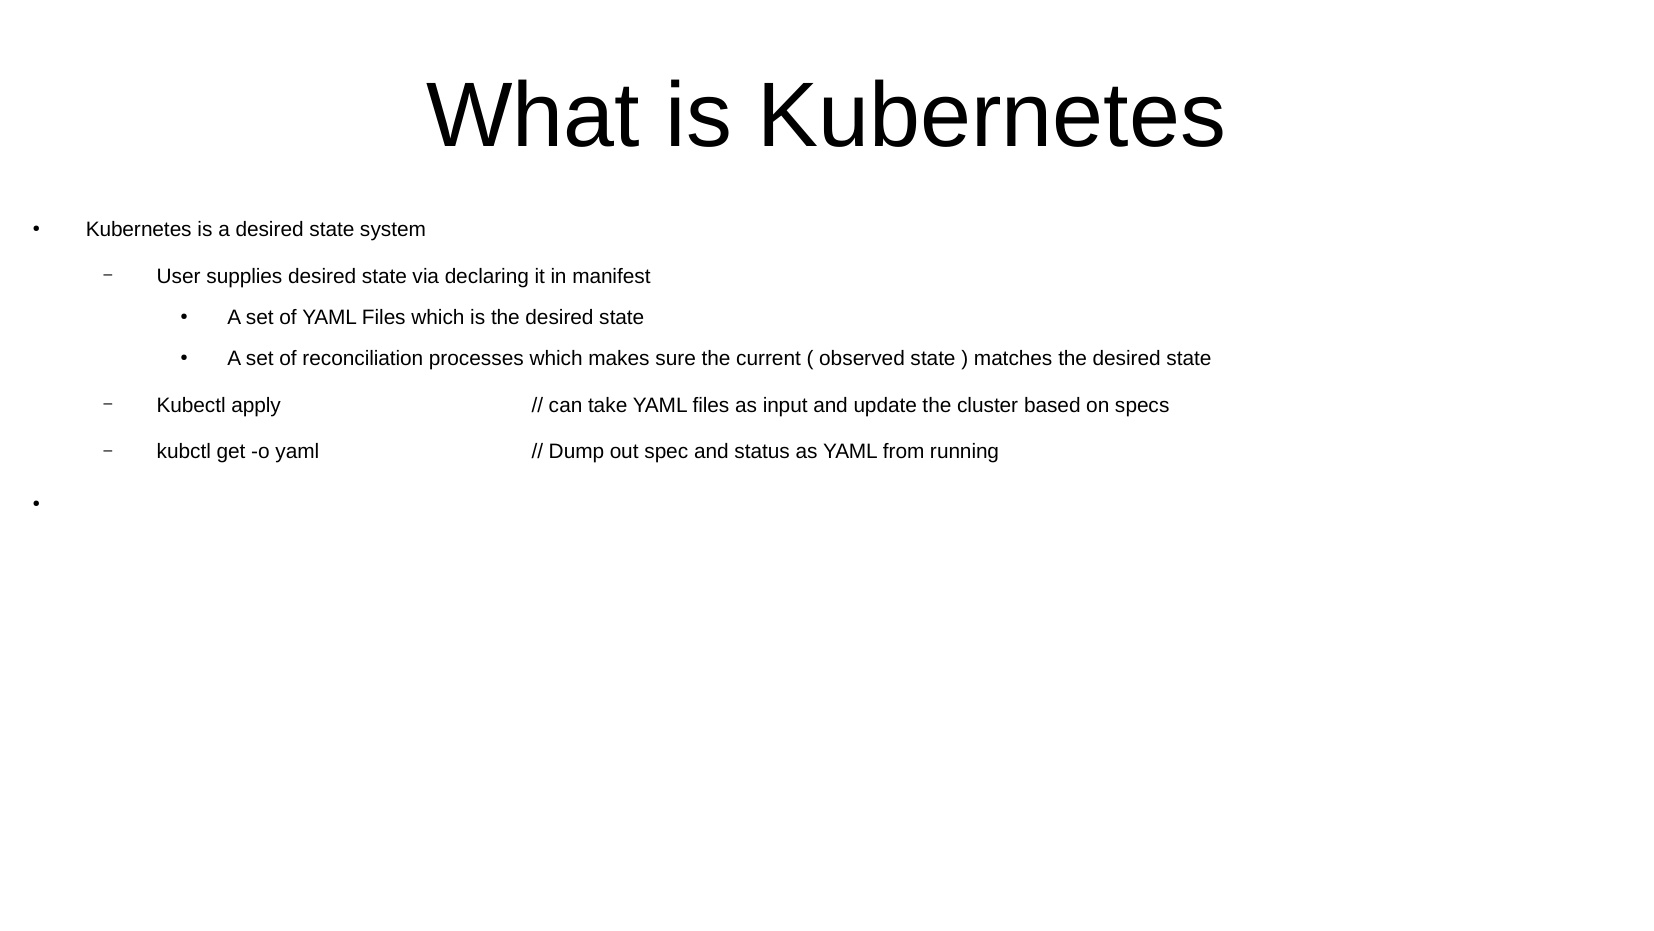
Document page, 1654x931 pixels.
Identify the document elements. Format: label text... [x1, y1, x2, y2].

title What is Kubernetes [82, 37, 1571, 193]
list Kubernetes is a desired state system User supplies desired state via declaring it in manifest A set of YAML Files which is the desired state A set of reconciliation processes which makes sure the current ( observed state ) matches the desired state Kubectl apply // can take YAML files as input and update the cluster based on specs kubctl get -o yaml // Dump out spec and status as YAML from running [15, 217, 1571, 886]
